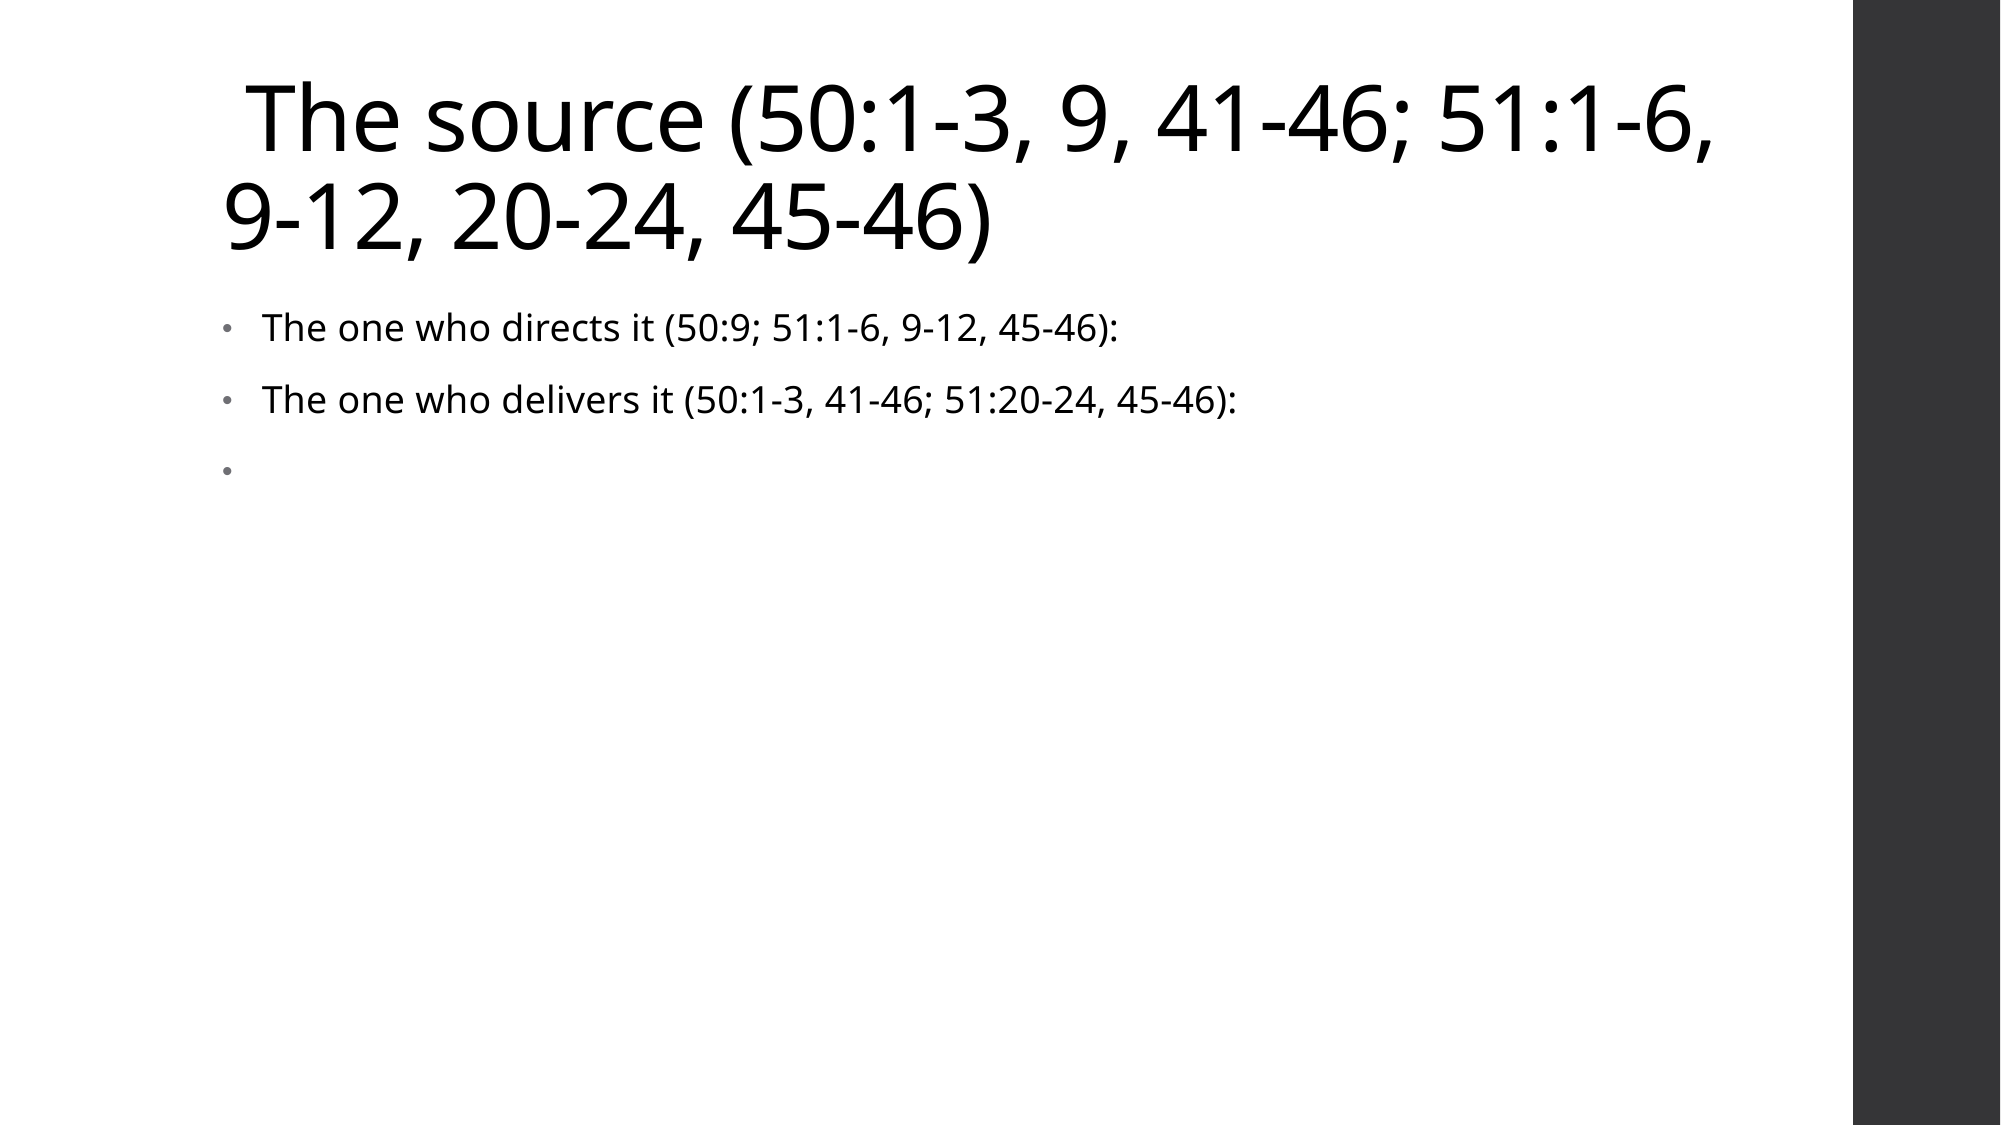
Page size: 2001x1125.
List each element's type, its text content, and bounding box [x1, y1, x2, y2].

title The source (50:1-3, 9, 41-46; 51:1-6, 9-12, 20-24, 45-46) [206, 60, 1797, 278]
list The one who directs it (50:9; 51:1-6, 9-12, 45-46): The one who delivers it (50:1-3, 41-46; 51:20-24, 45-46): [206, 299, 1617, 1014]
